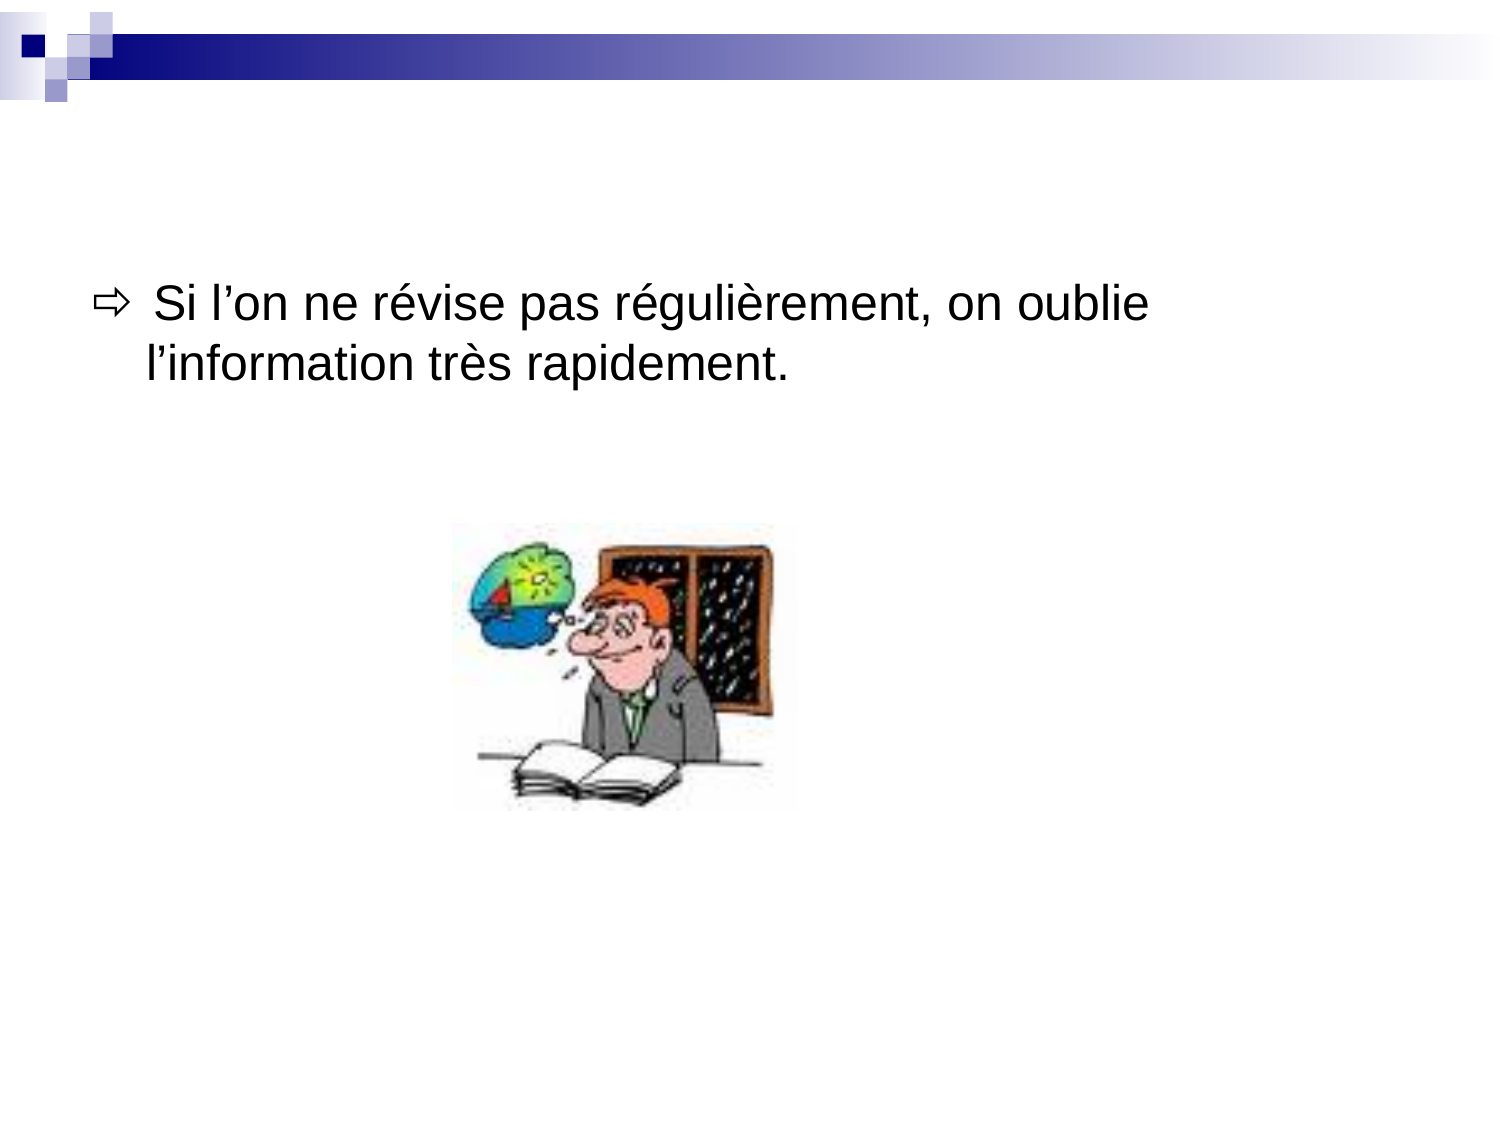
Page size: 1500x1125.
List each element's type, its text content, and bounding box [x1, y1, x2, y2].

text_box  Si l’on ne révise pas régulièrement, on oublie l’information très rapidement. [75, 262, 1426, 1005]
picture [452, 523, 798, 811]
